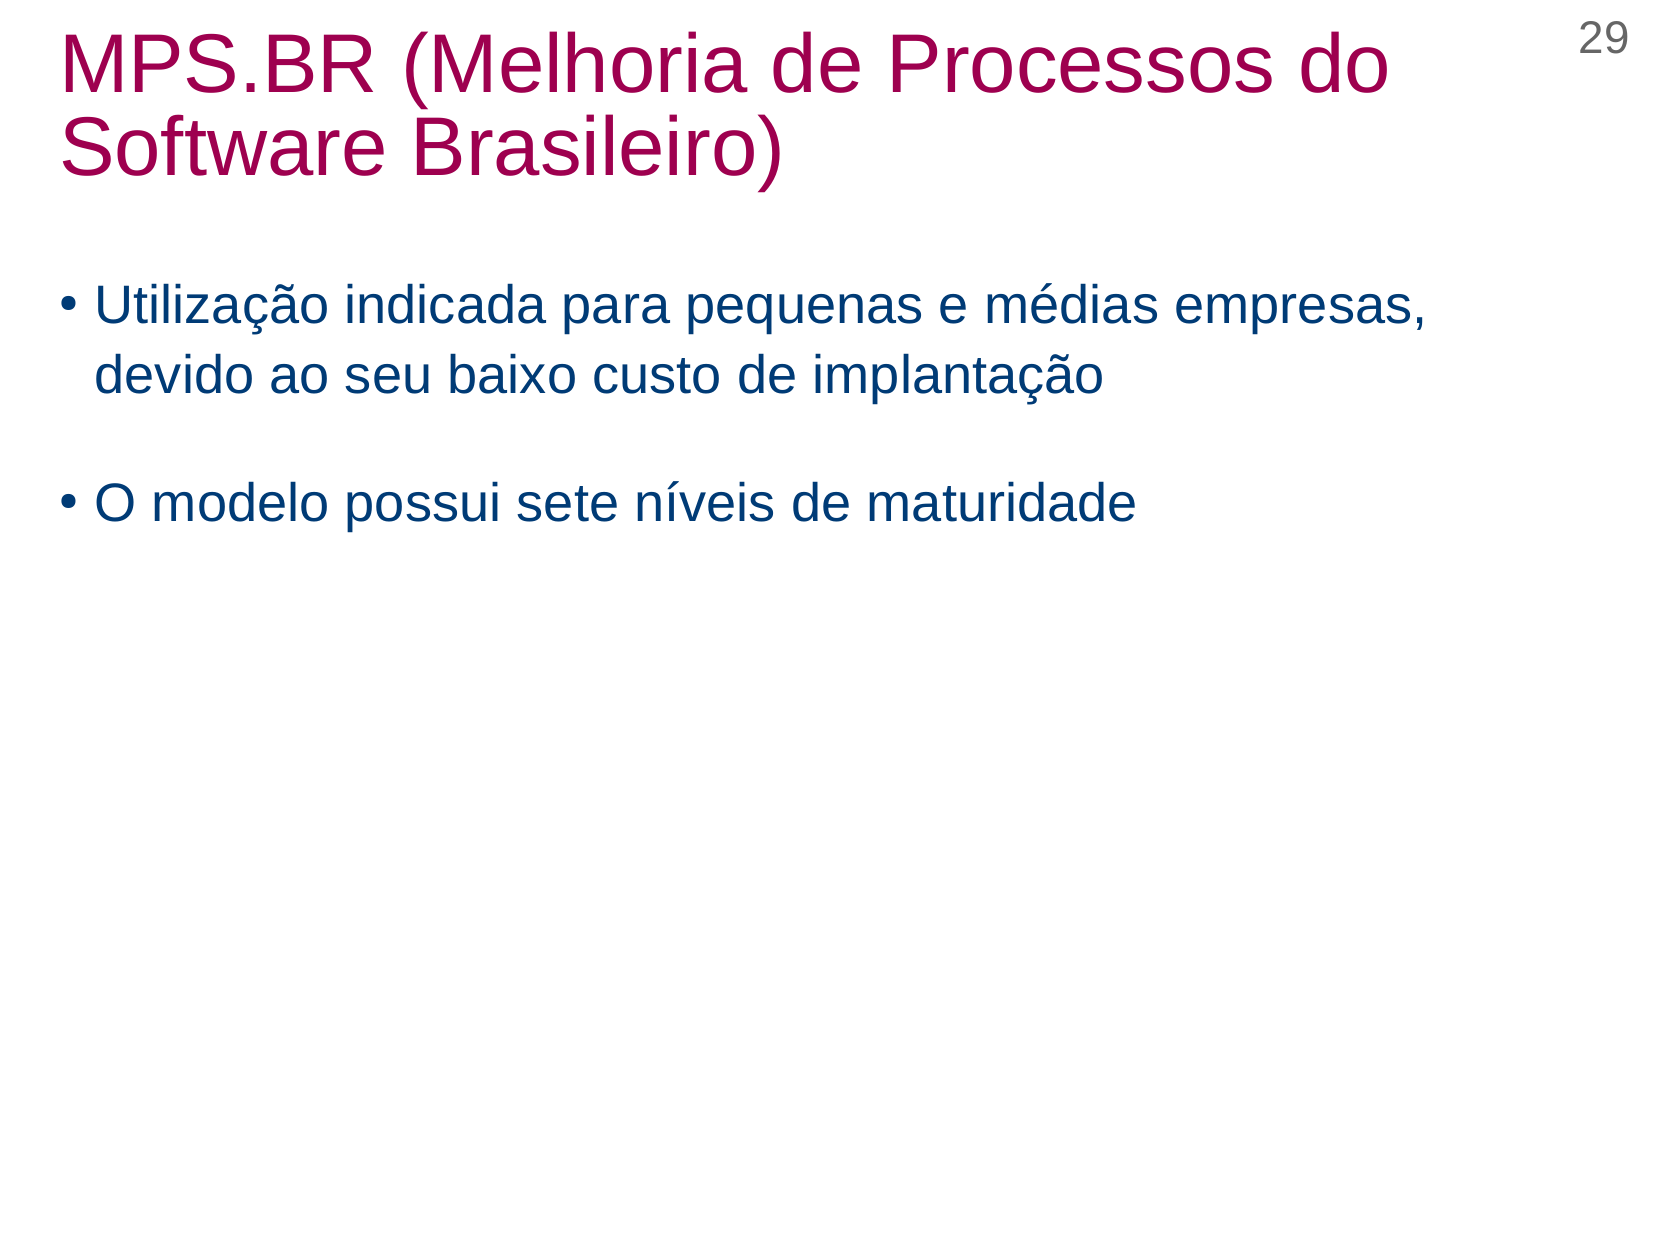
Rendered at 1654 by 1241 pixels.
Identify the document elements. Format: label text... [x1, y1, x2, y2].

list Utilização indicada para pequenas e médias empresas, devido ao seu baixo custo de implantação O modelo possui sete níveis de maturidade [59, 265, 1595, 1211]
title MPS.BR (Melhoria de Processos do Software Brasileiro) [59, 4, 1595, 213]
